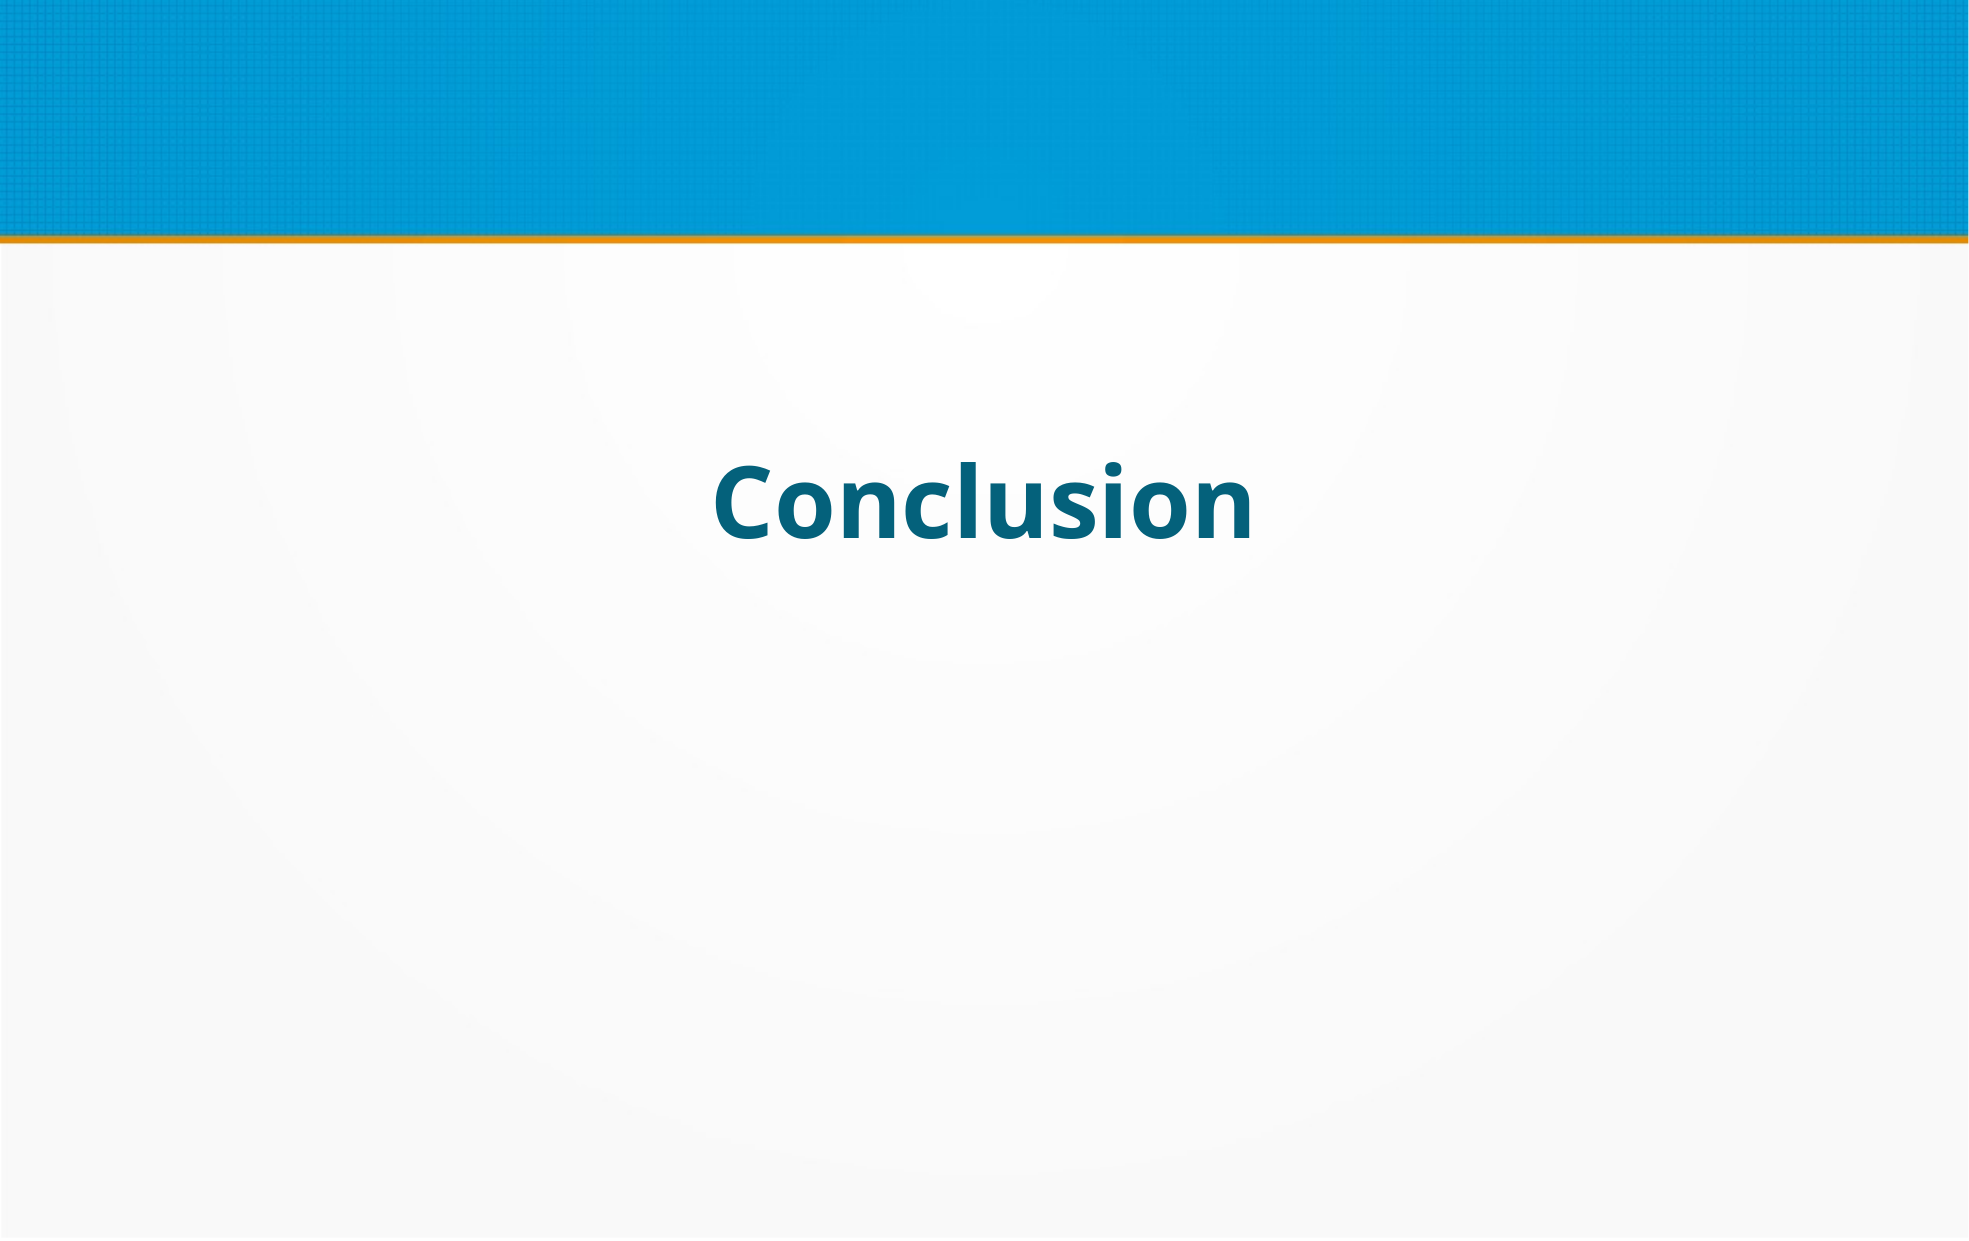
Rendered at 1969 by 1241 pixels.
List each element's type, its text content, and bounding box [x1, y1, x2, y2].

subtitle Conclusion [98, 19, 1870, 980]
picture [0, 233, 1969, 1241]
